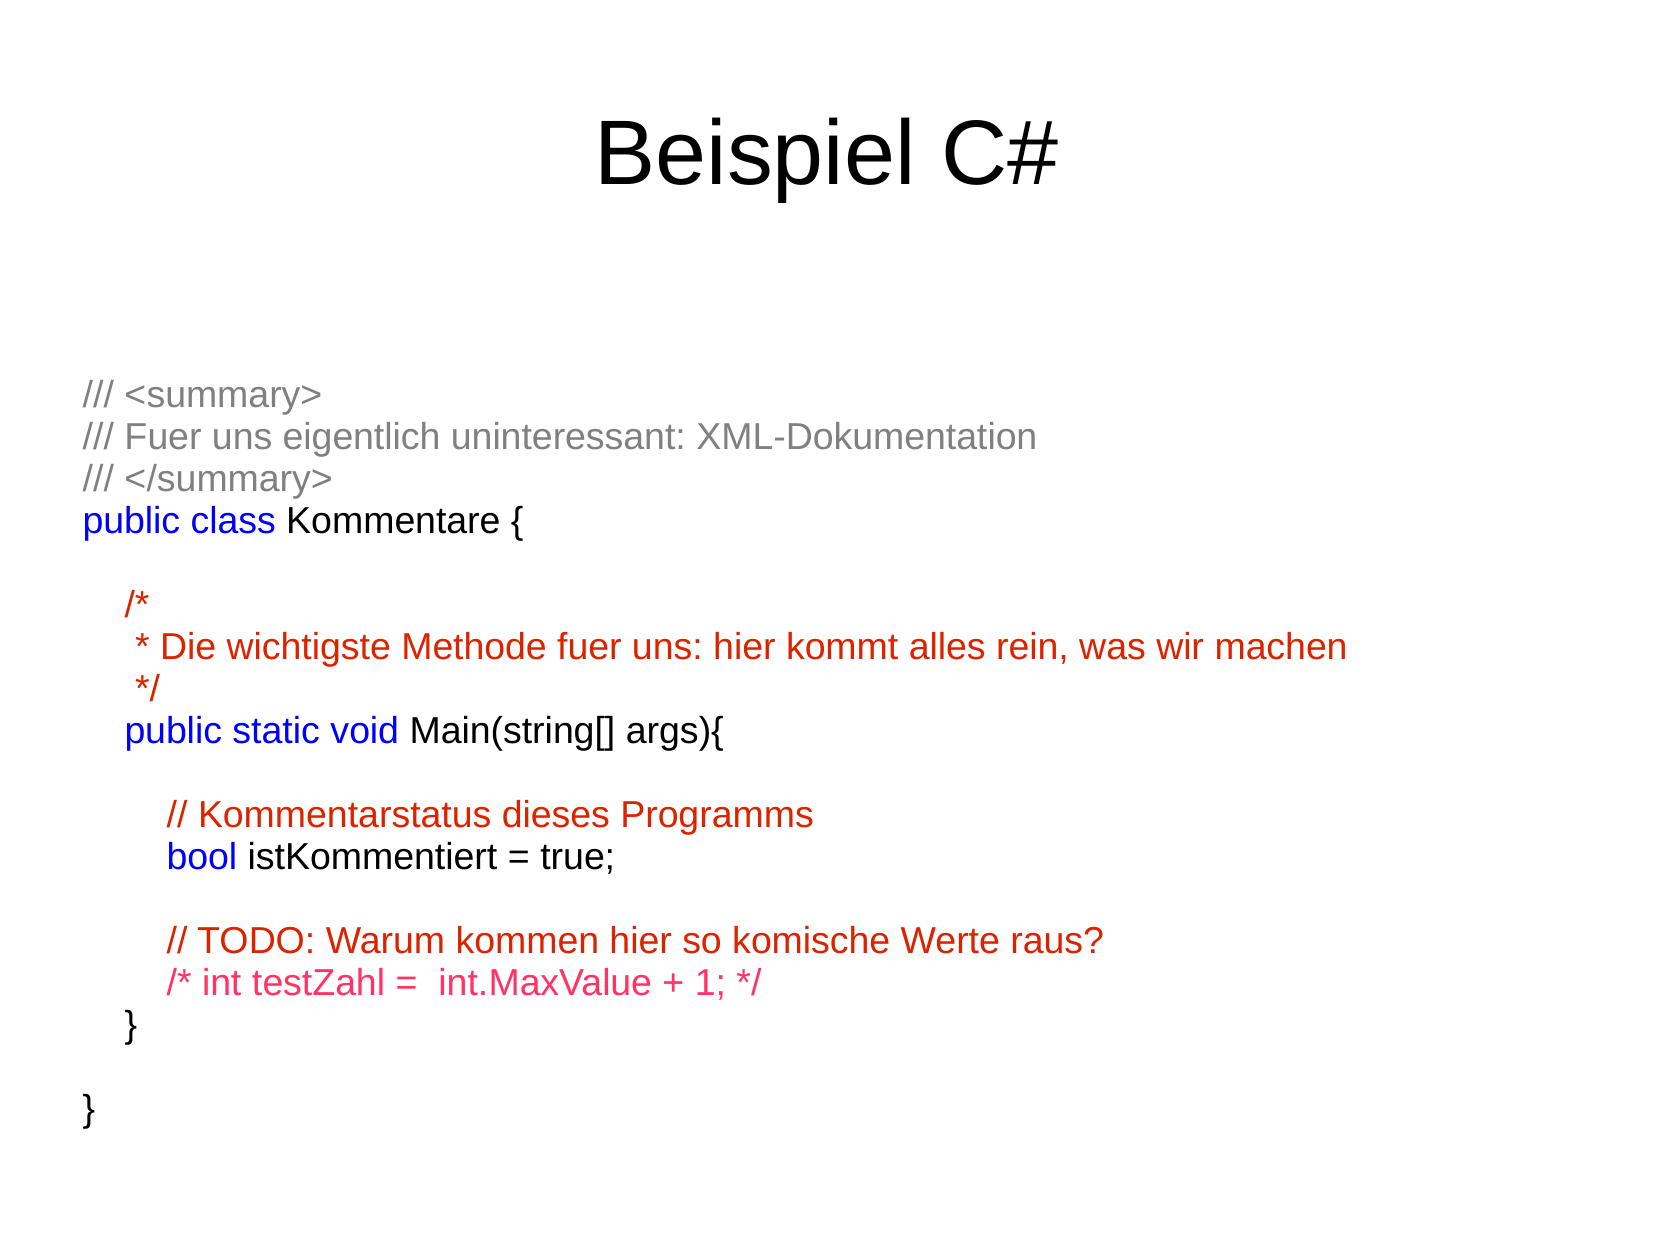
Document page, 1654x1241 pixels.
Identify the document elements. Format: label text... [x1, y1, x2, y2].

title Beispiel C# [82, 49, 1571, 257]
subtitle /// <summary> /// Fuer uns eigentlich uninteressant: XML-Dokumentation /// </summary> public class Kommentare { /* * Die wichtigste Methode fuer uns: hier kommt alles rein, was wir machen */ public static void Main(string[] args){ // Kommentarstatus dieses Programms bool istKommentiert = true; // TODO: Warum kommen hier so komische Werte raus? /* int testZahl = int.MaxValue + 1; */ } } [82, 349, 1571, 1154]
